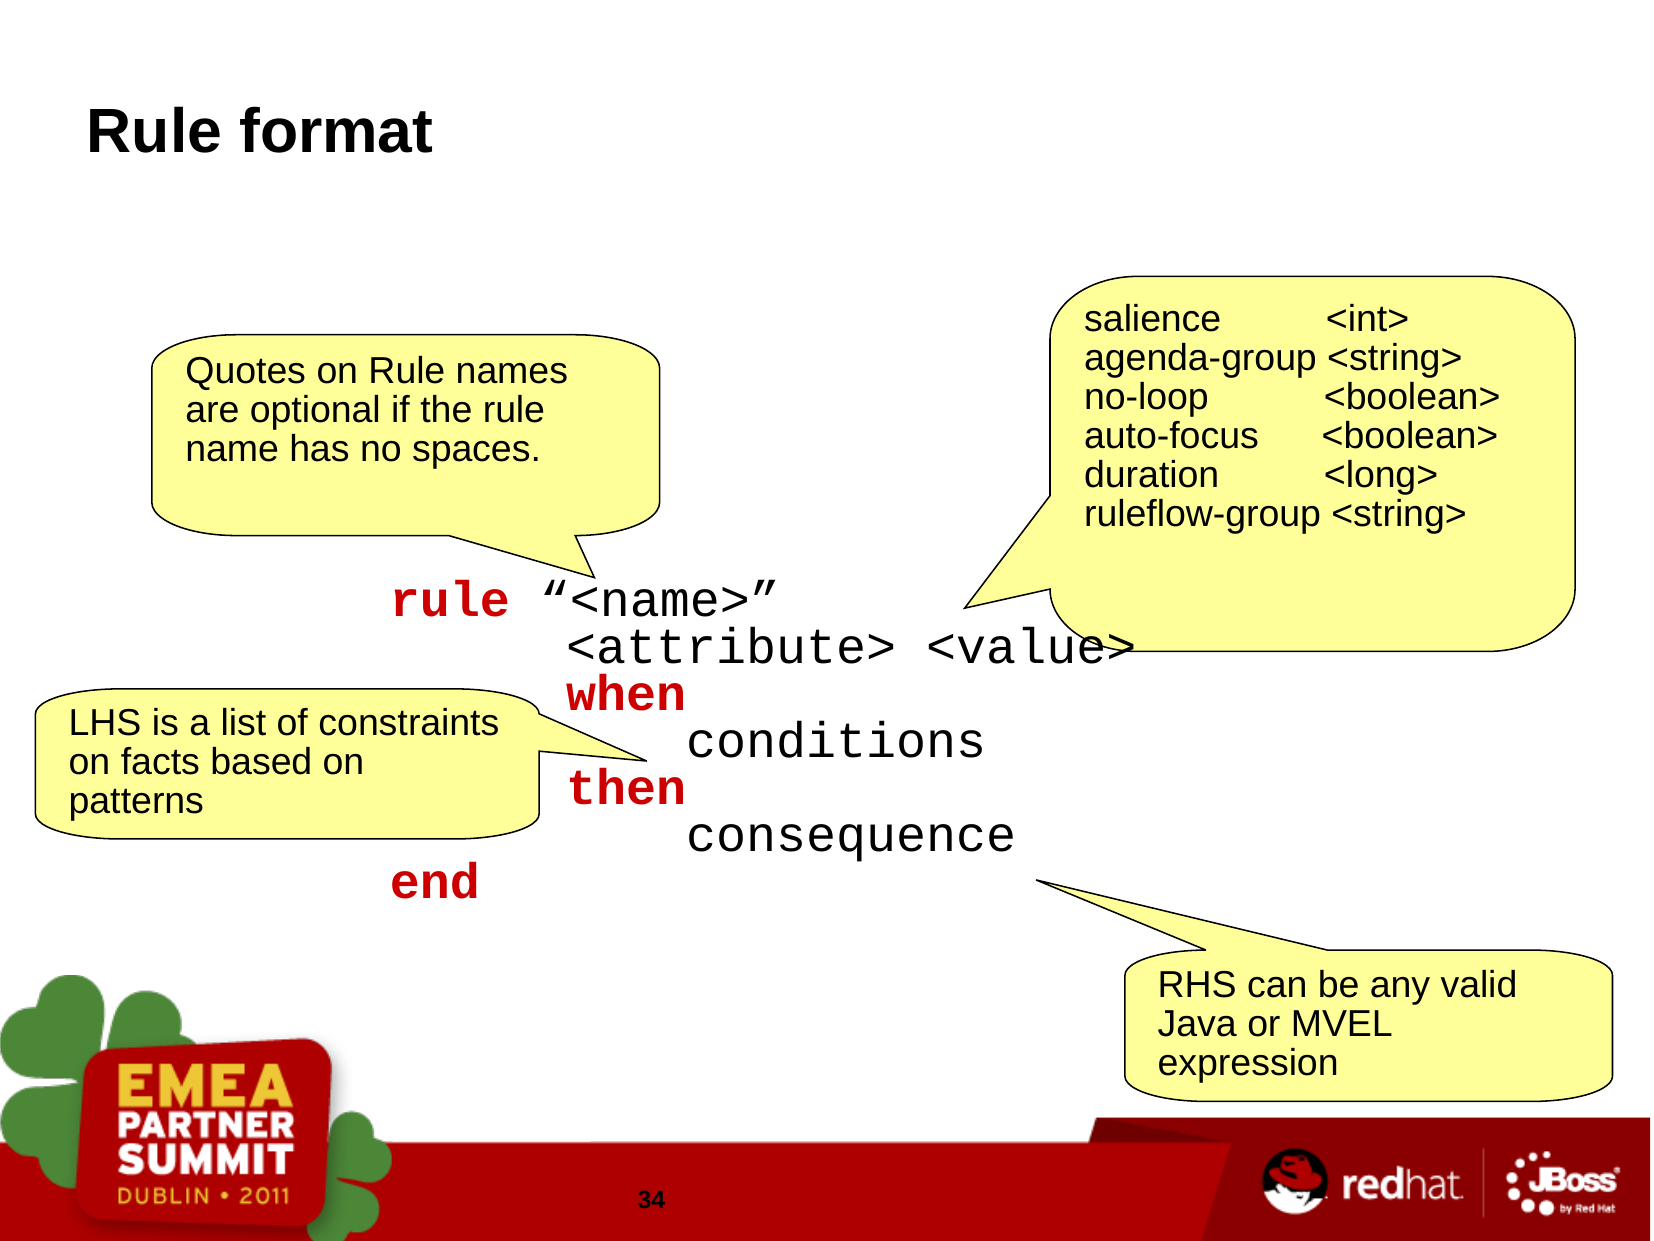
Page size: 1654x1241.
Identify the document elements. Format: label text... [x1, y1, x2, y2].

text_box salience <int> agenda-group <string> no-loop <boolean> auto-focus <boolean> duration <long> ruleflow-group <string> [998, 276, 1576, 564]
title Rule format [86, 37, 1576, 226]
list rule “<name>” <attribute> <value> when conditions then consequence end [375, 564, 1654, 1241]
text_box Quotes on Rule names are optional if the rule name has no spaces. [151, 334, 660, 564]
picture [0, 975, 375, 1241]
text_box LHS is a list of constraints on facts based on patterns [35, 688, 375, 839]
